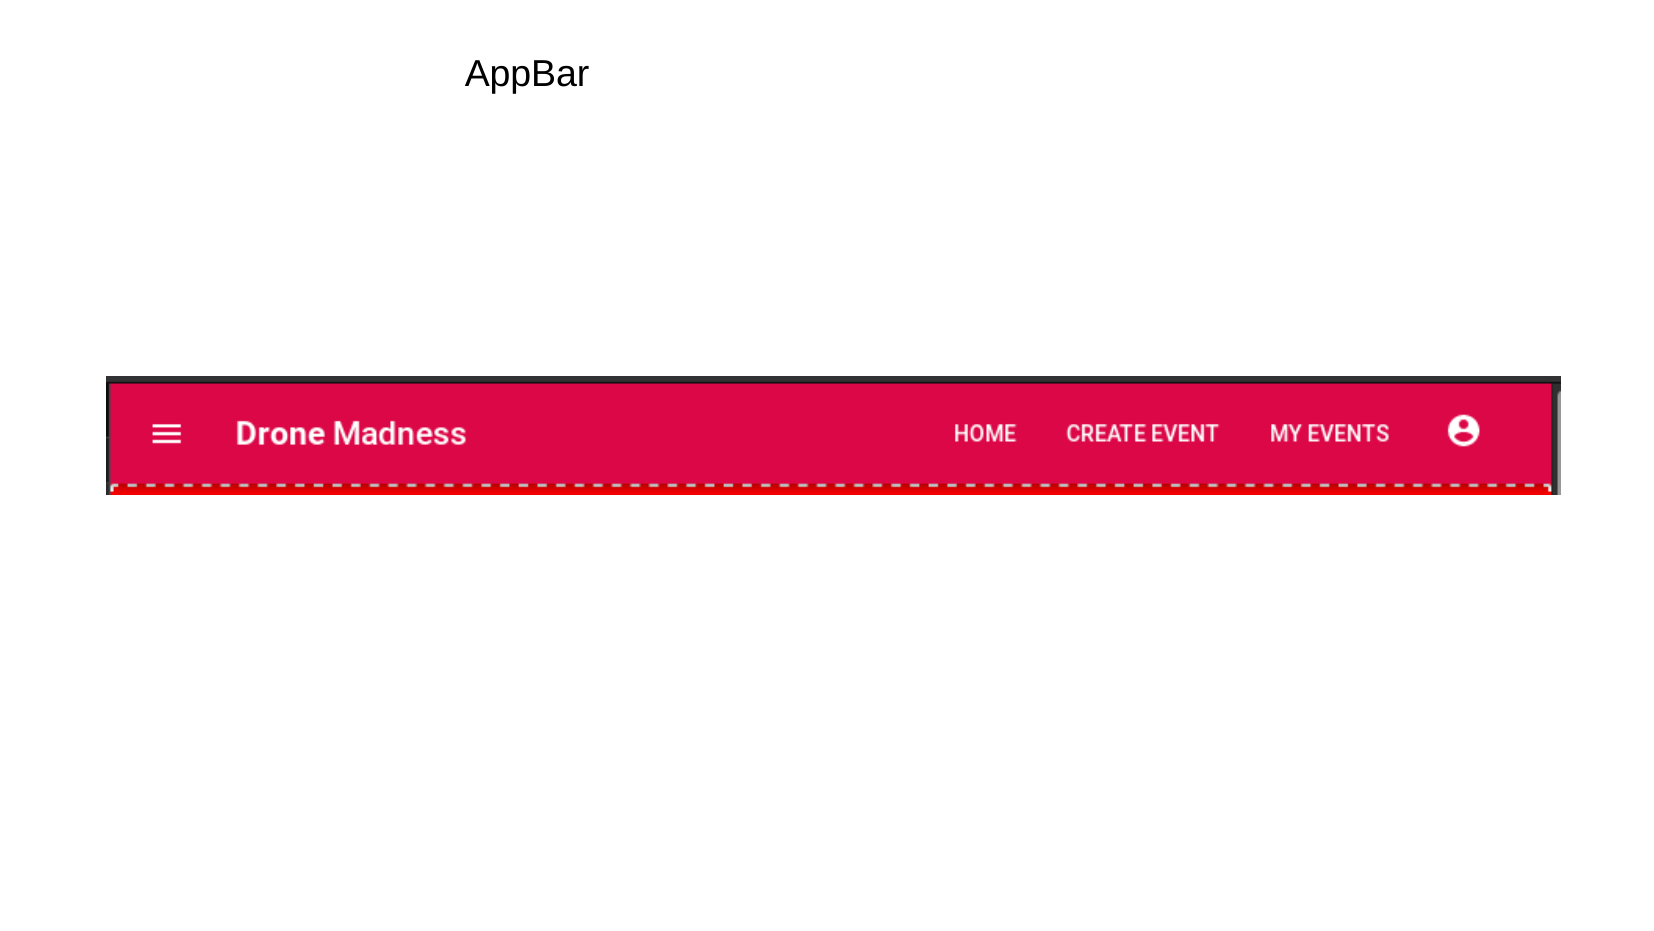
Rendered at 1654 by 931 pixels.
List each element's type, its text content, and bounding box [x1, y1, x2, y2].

text_box AppBar [450, 45, 1126, 102]
picture [106, 376, 1561, 496]
